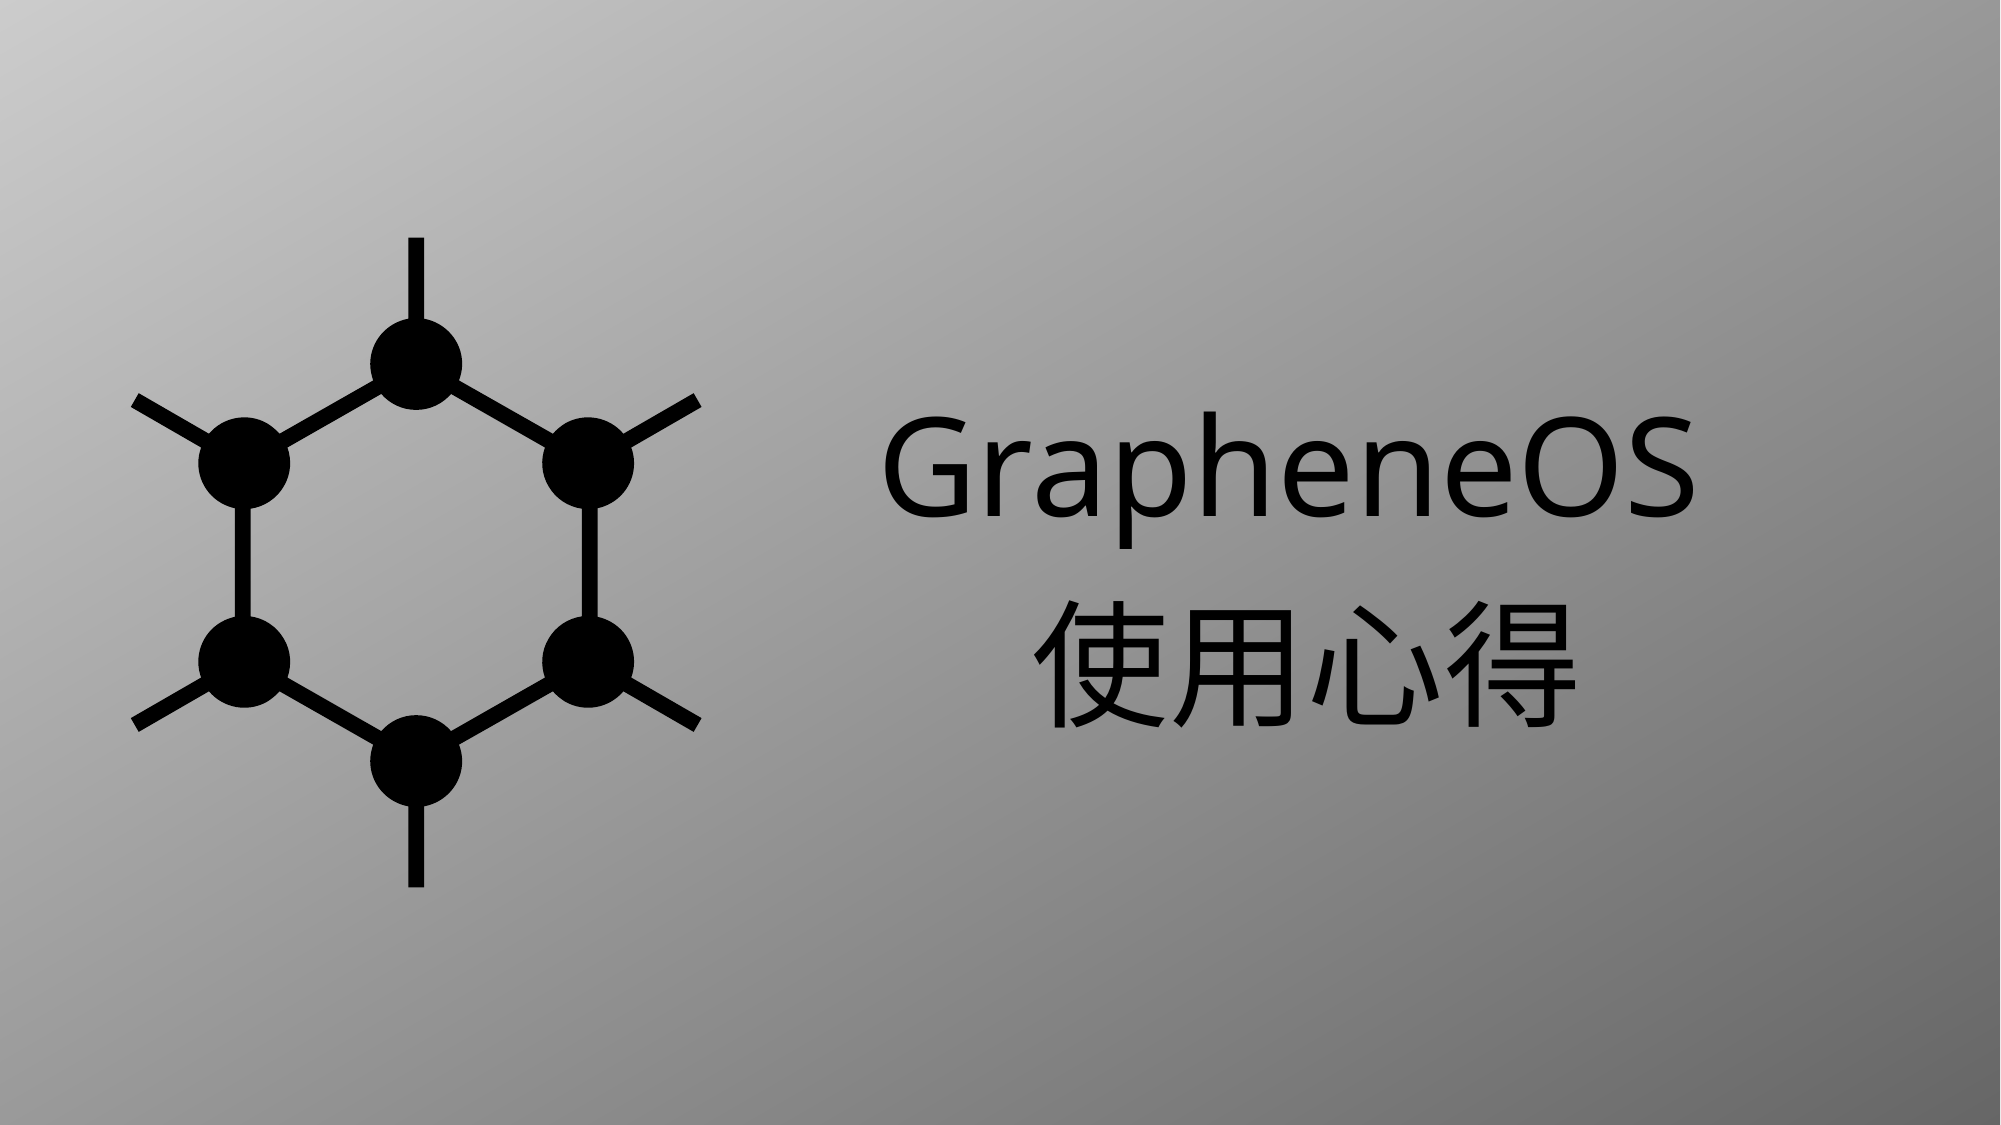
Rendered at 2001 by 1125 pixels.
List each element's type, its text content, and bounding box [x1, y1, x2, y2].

title GrapheneOS 使用心得 [742, 363, 2001, 762]
picture [88, 236, 742, 889]
